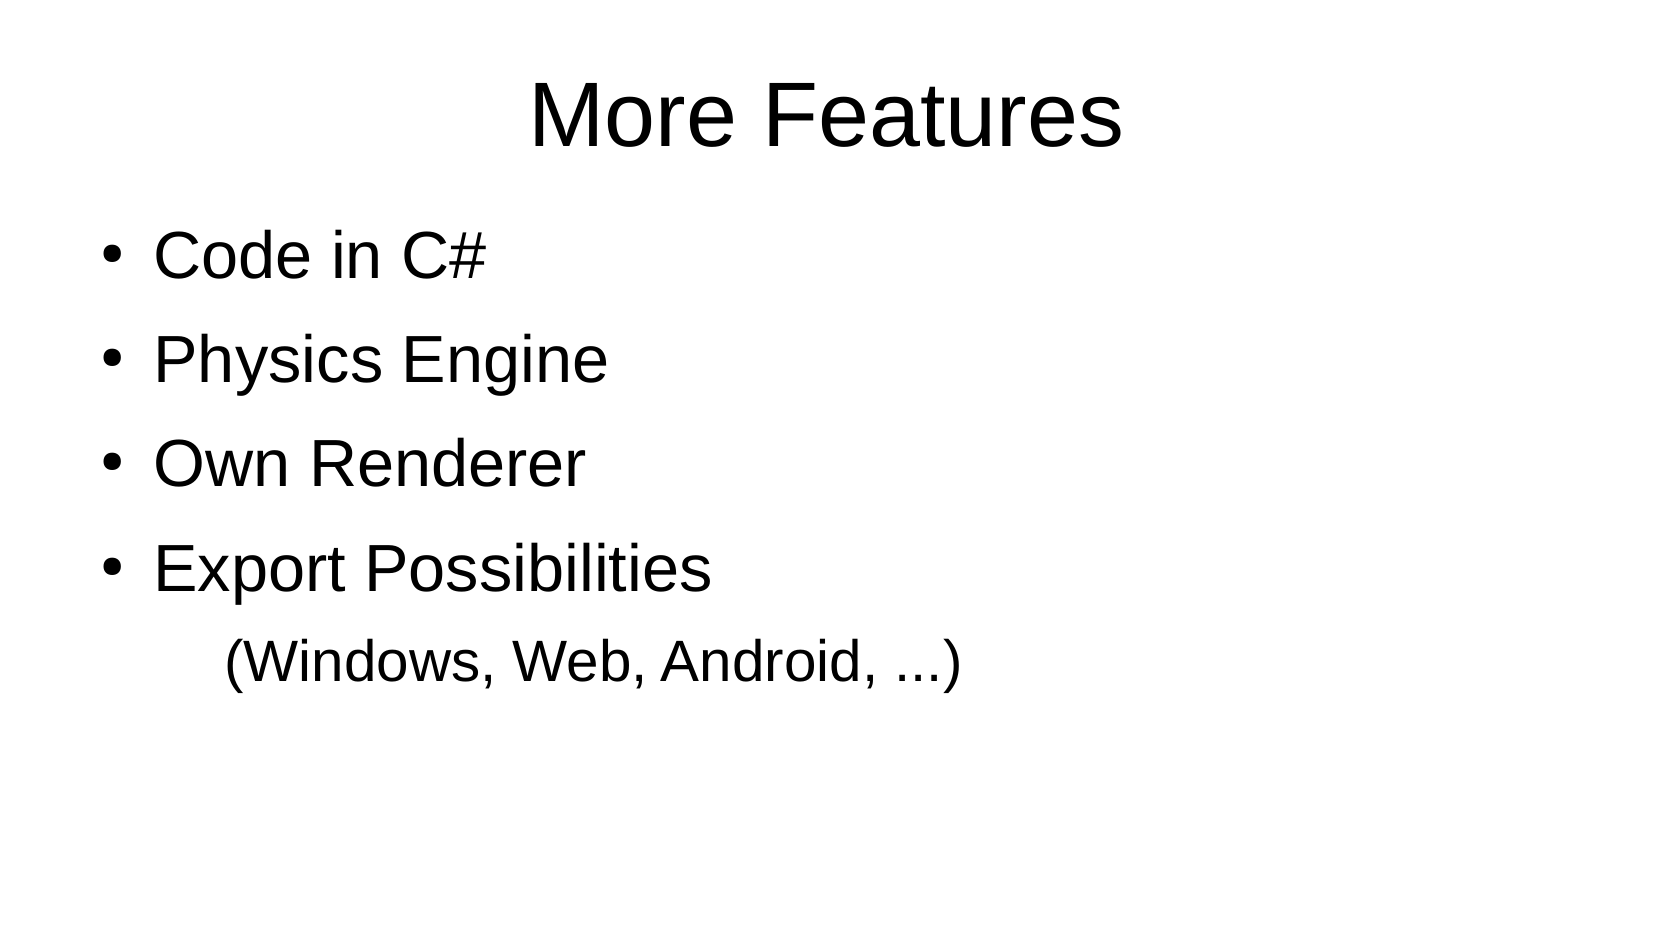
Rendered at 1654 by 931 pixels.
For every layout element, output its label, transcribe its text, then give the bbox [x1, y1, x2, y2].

list Code in C# Physics Engine Own Renderer Export Possibilities (Windows, Web, Android, ...) [82, 217, 1571, 758]
title More Features [82, 37, 1571, 193]
